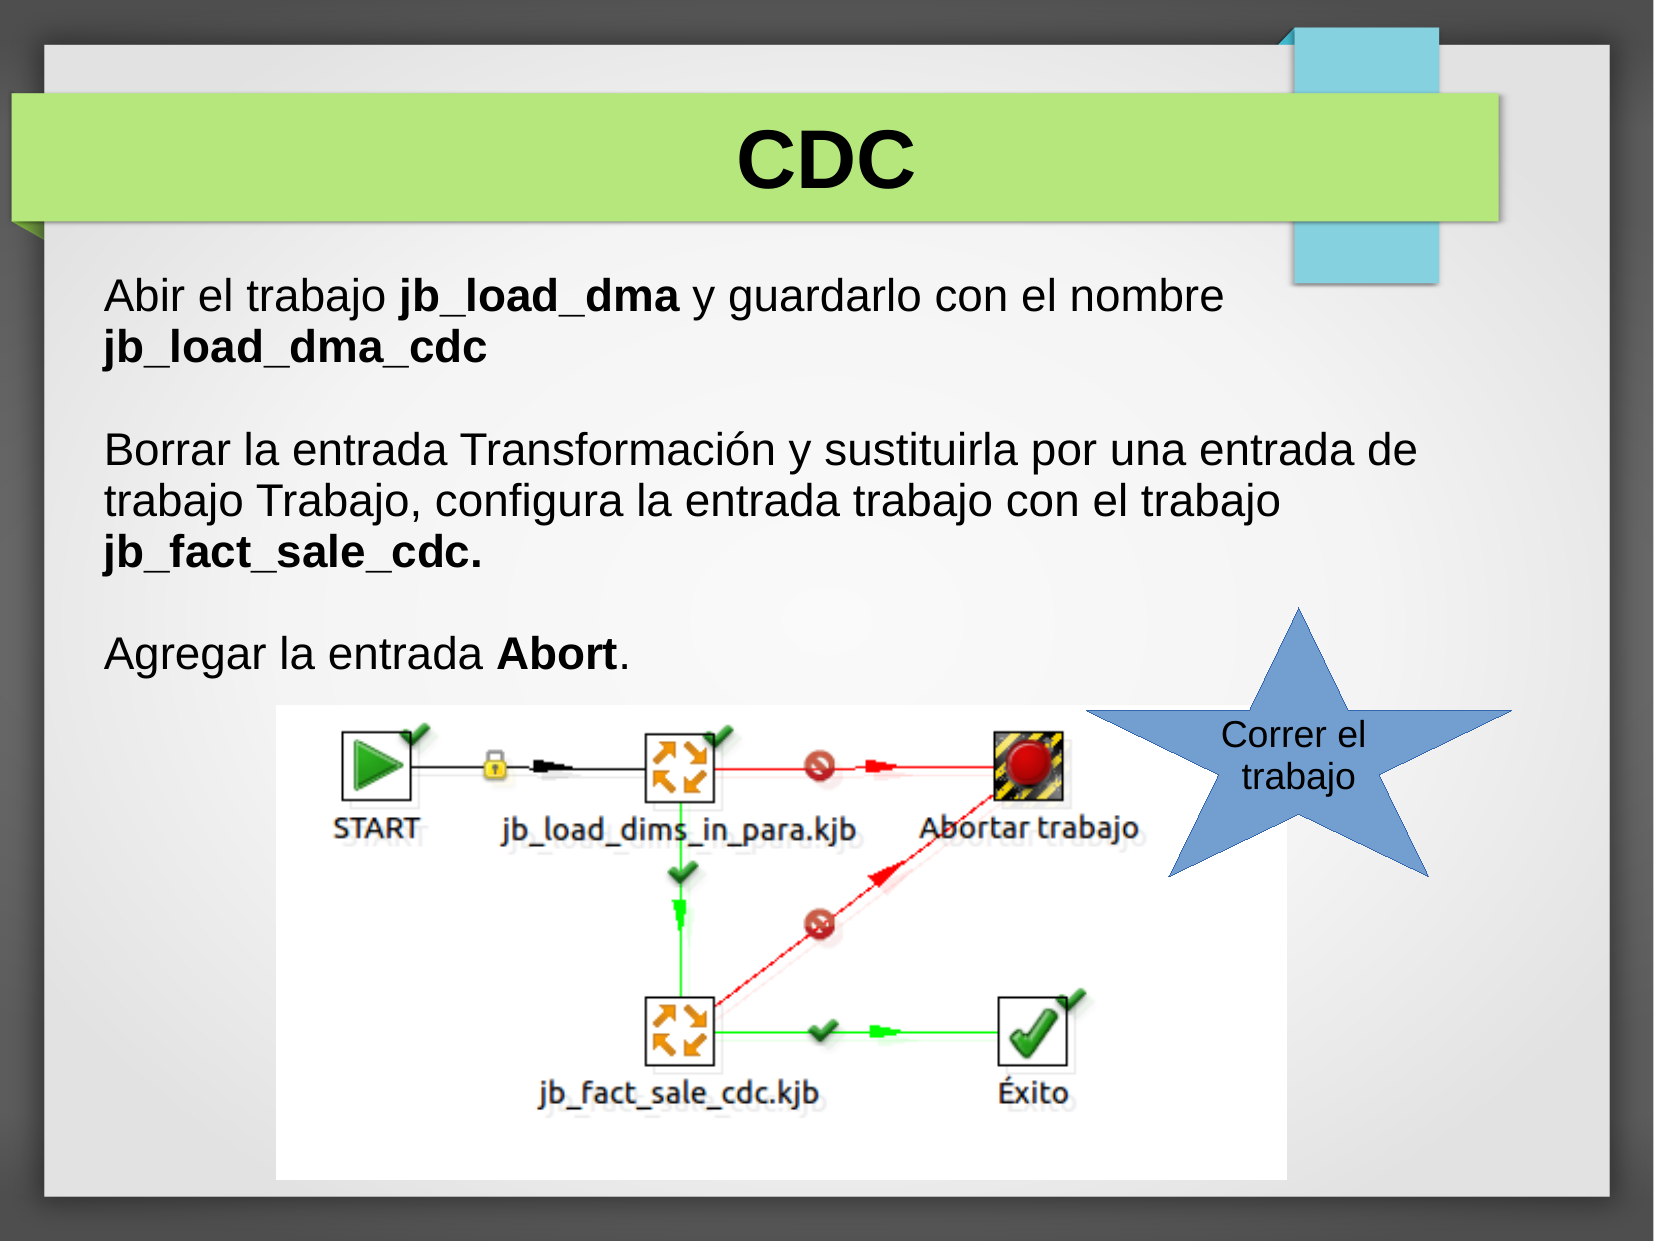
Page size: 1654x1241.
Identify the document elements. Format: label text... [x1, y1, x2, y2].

text_box Correr el trabajo [1086, 607, 1512, 877]
picture [0, 0, 1654, 1241]
title CDC [70, 106, 1583, 213]
text_box Abir el trabajo jb_load_dma y guardarlo con el nombre jb_load_dma_cdc Borrar la entrada Transformación y sustituirla por una entrada de trabajo Trabajo, configura la entrada trabajo con el trabajo jb_fact_sale_cdc. Agregar la entrada Abort. [88, 262, 1561, 688]
